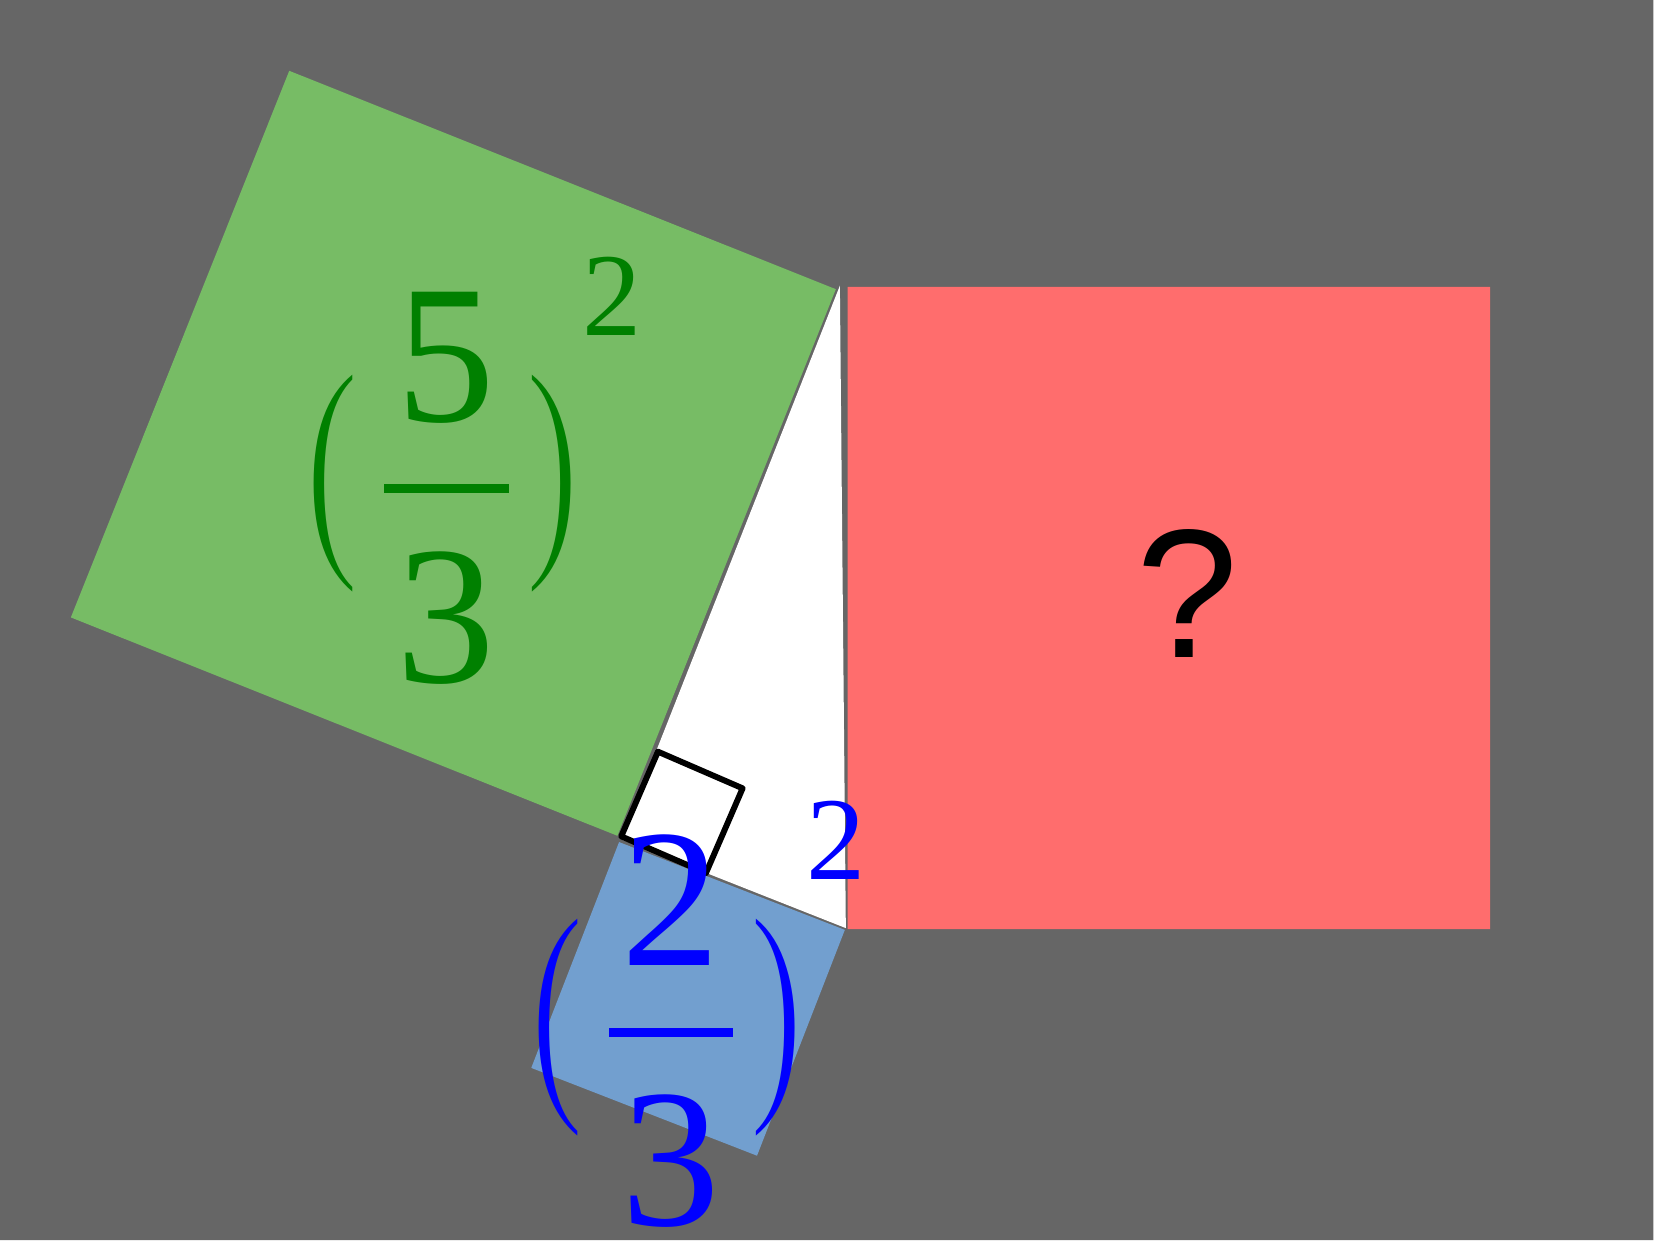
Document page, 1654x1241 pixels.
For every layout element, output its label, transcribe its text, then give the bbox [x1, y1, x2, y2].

chart [472, 767, 917, 1241]
text_box [0, 0, 1654, 1241]
text_box [655, 757, 683, 767]
chart [248, 223, 693, 721]
text_box ? [1122, 484, 1385, 790]
